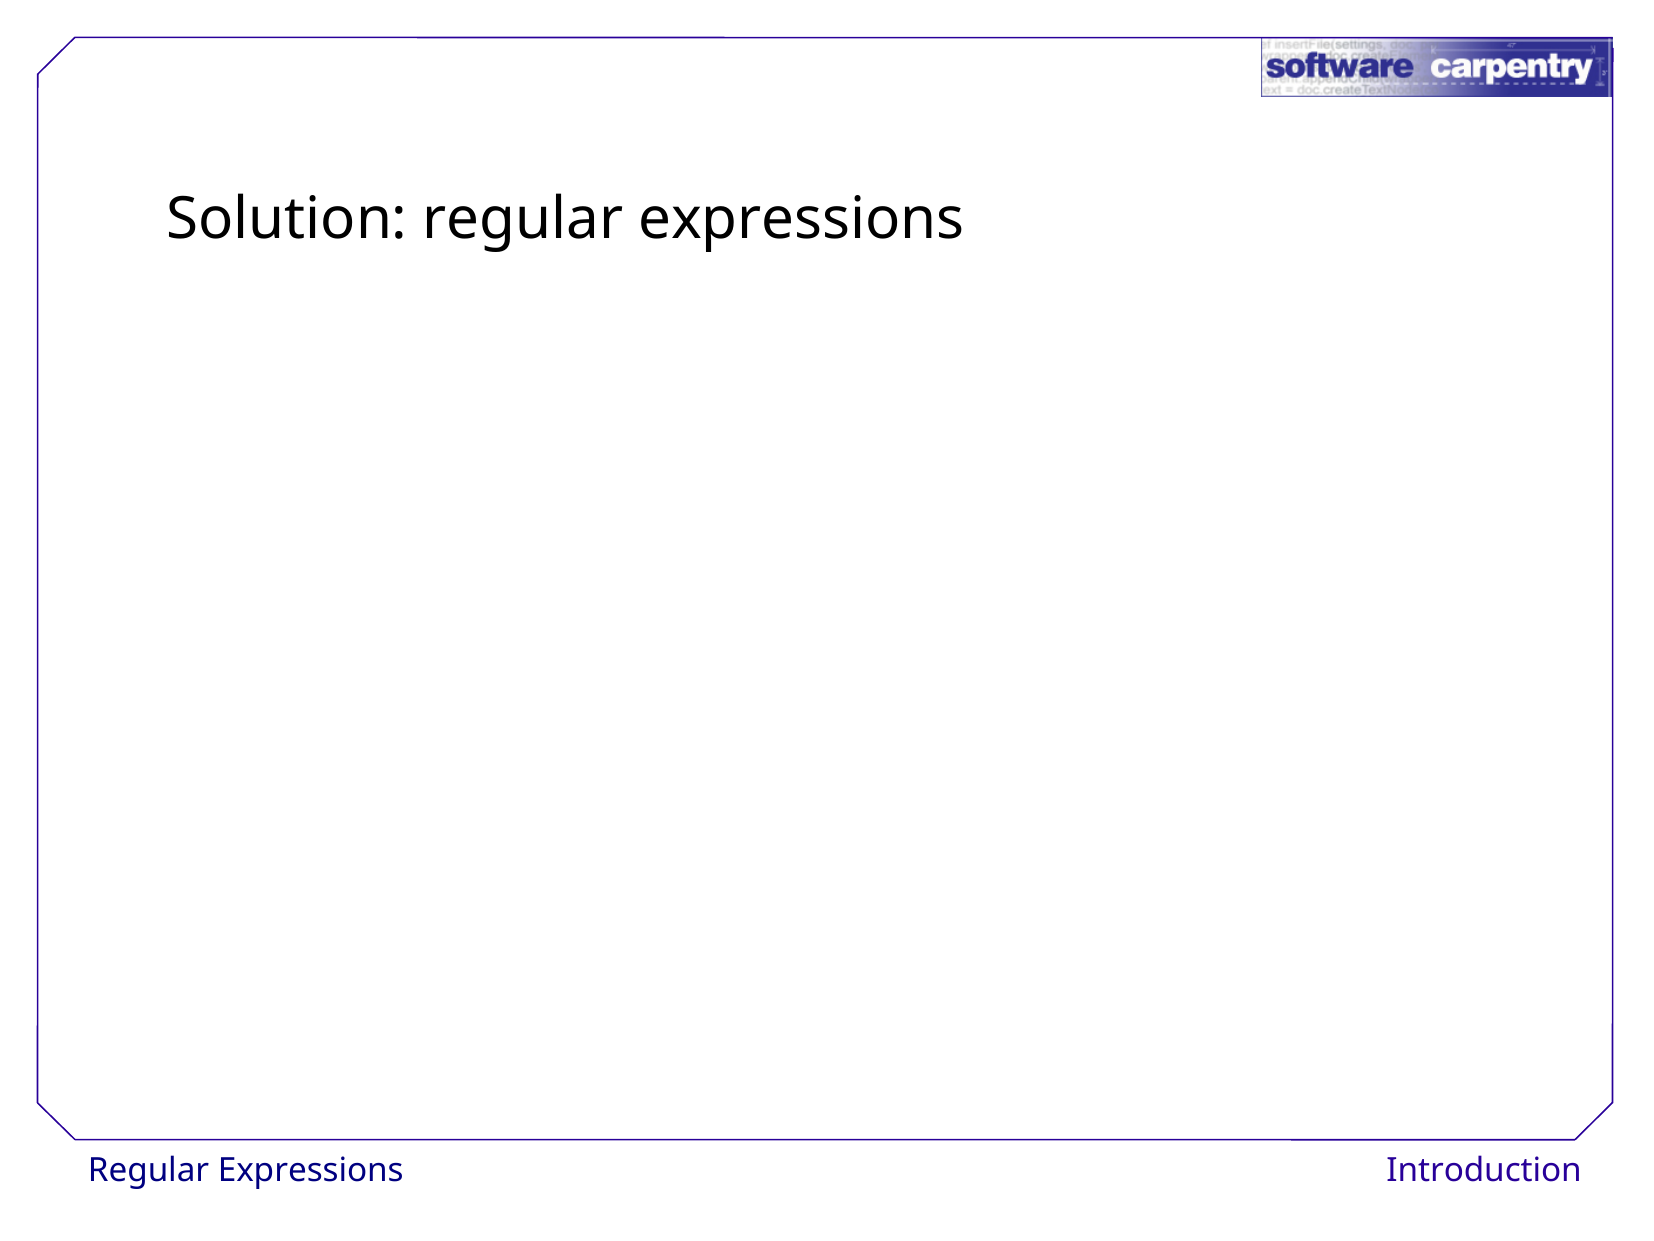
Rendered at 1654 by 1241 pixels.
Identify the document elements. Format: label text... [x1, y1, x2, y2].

picture [1261, 39, 1613, 97]
text_box Solution: regular expressions [151, 138, 1530, 259]
